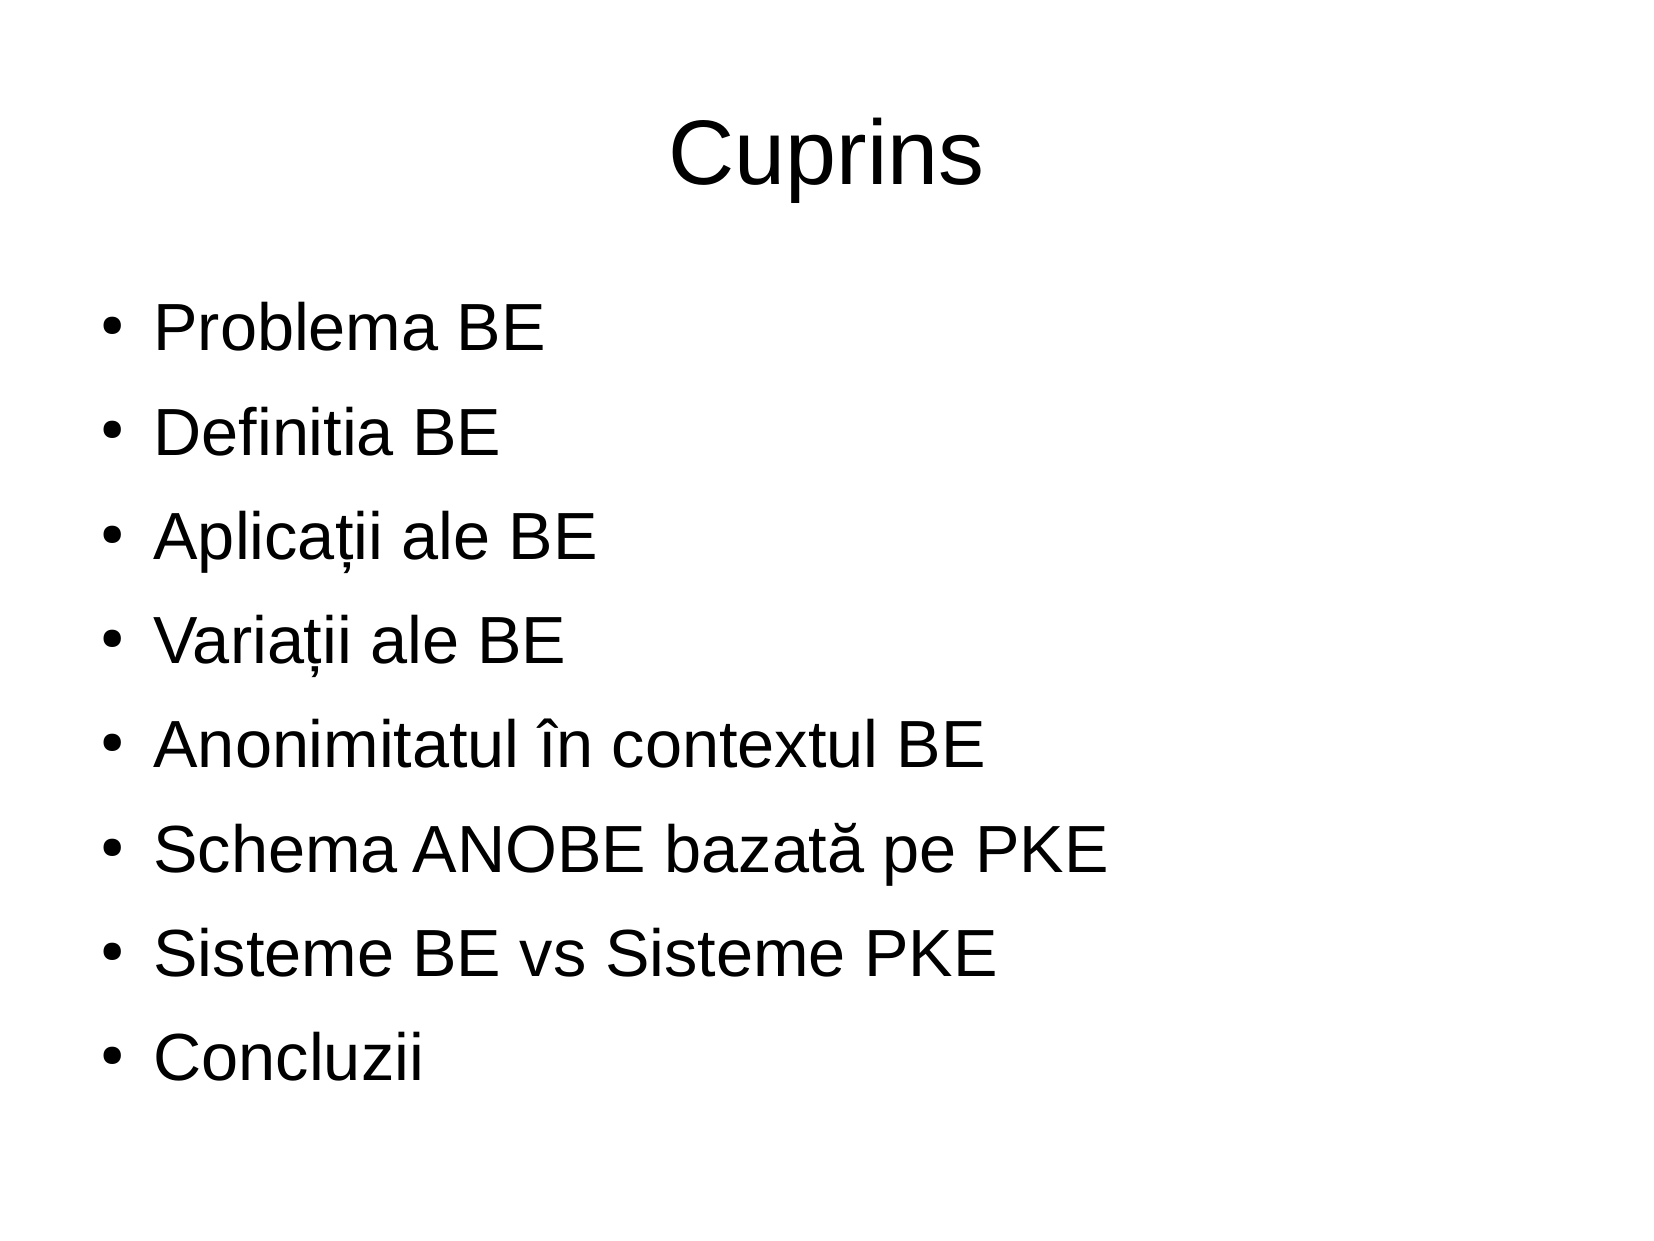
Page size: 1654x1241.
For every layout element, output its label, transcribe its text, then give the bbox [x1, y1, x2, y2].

title Cuprins [82, 49, 1571, 257]
list Problema BE Definitia BE Aplicații ale BE Variații ale BE Anonimitatul în contextul BE Schema ANOBE bazată pe PKE Sisteme BE vs Sisteme PKE Concluzii [82, 290, 1571, 1109]
